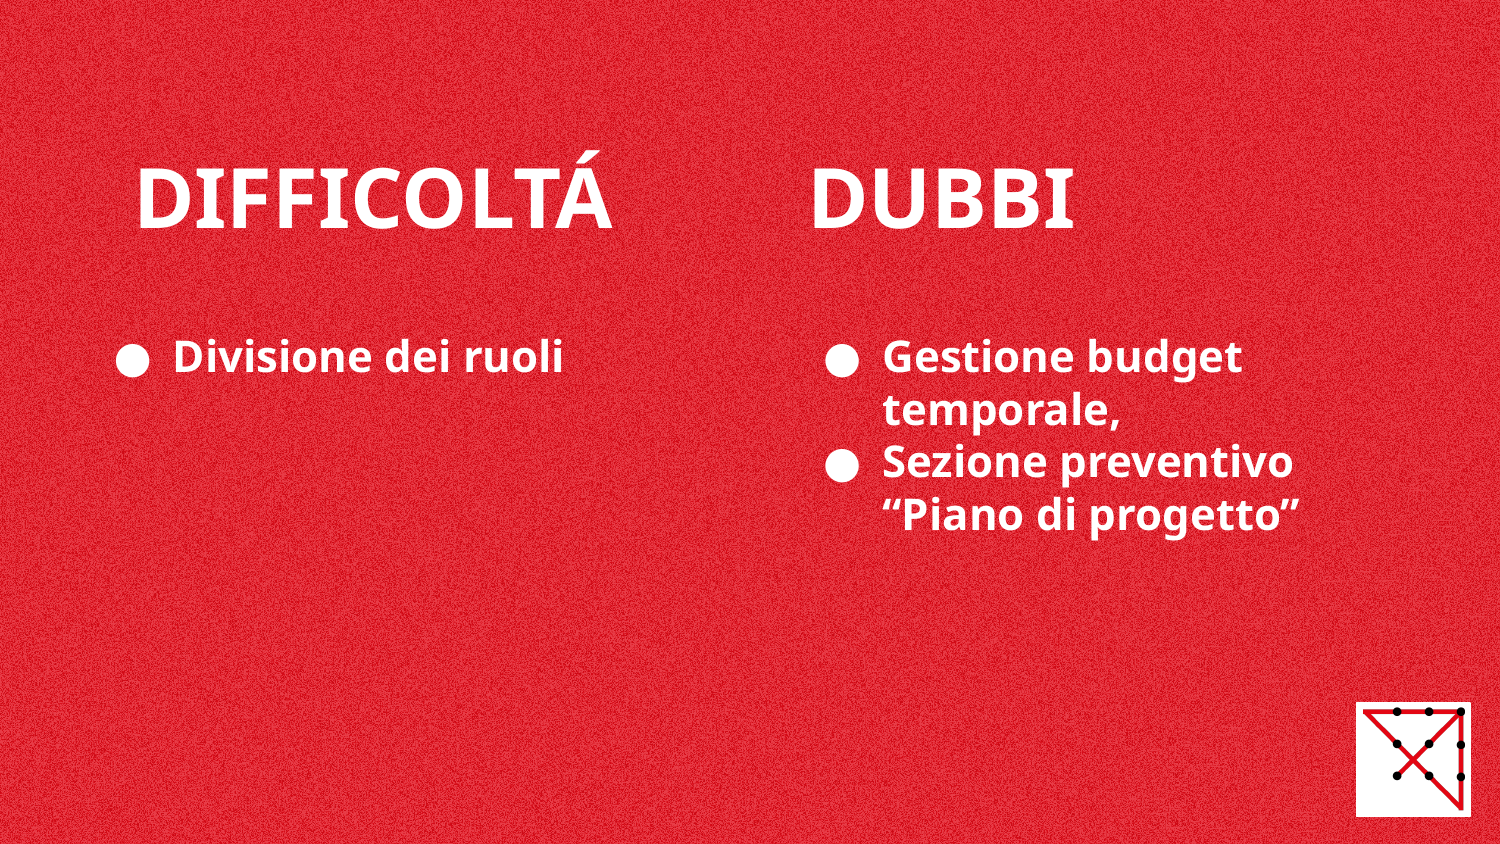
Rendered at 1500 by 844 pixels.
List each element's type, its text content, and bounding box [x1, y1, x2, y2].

title DIFFICOLTÁ [118, 147, 708, 242]
list Divisione dei ruoli [82, 314, 708, 451]
list Gestione budget temporale, Sezione preventivo “Piano di progetto” [792, 314, 1418, 638]
text_box [1356, 703, 1471, 817]
title DUBBI [792, 147, 1418, 242]
picture [0, 0, 1500, 844]
